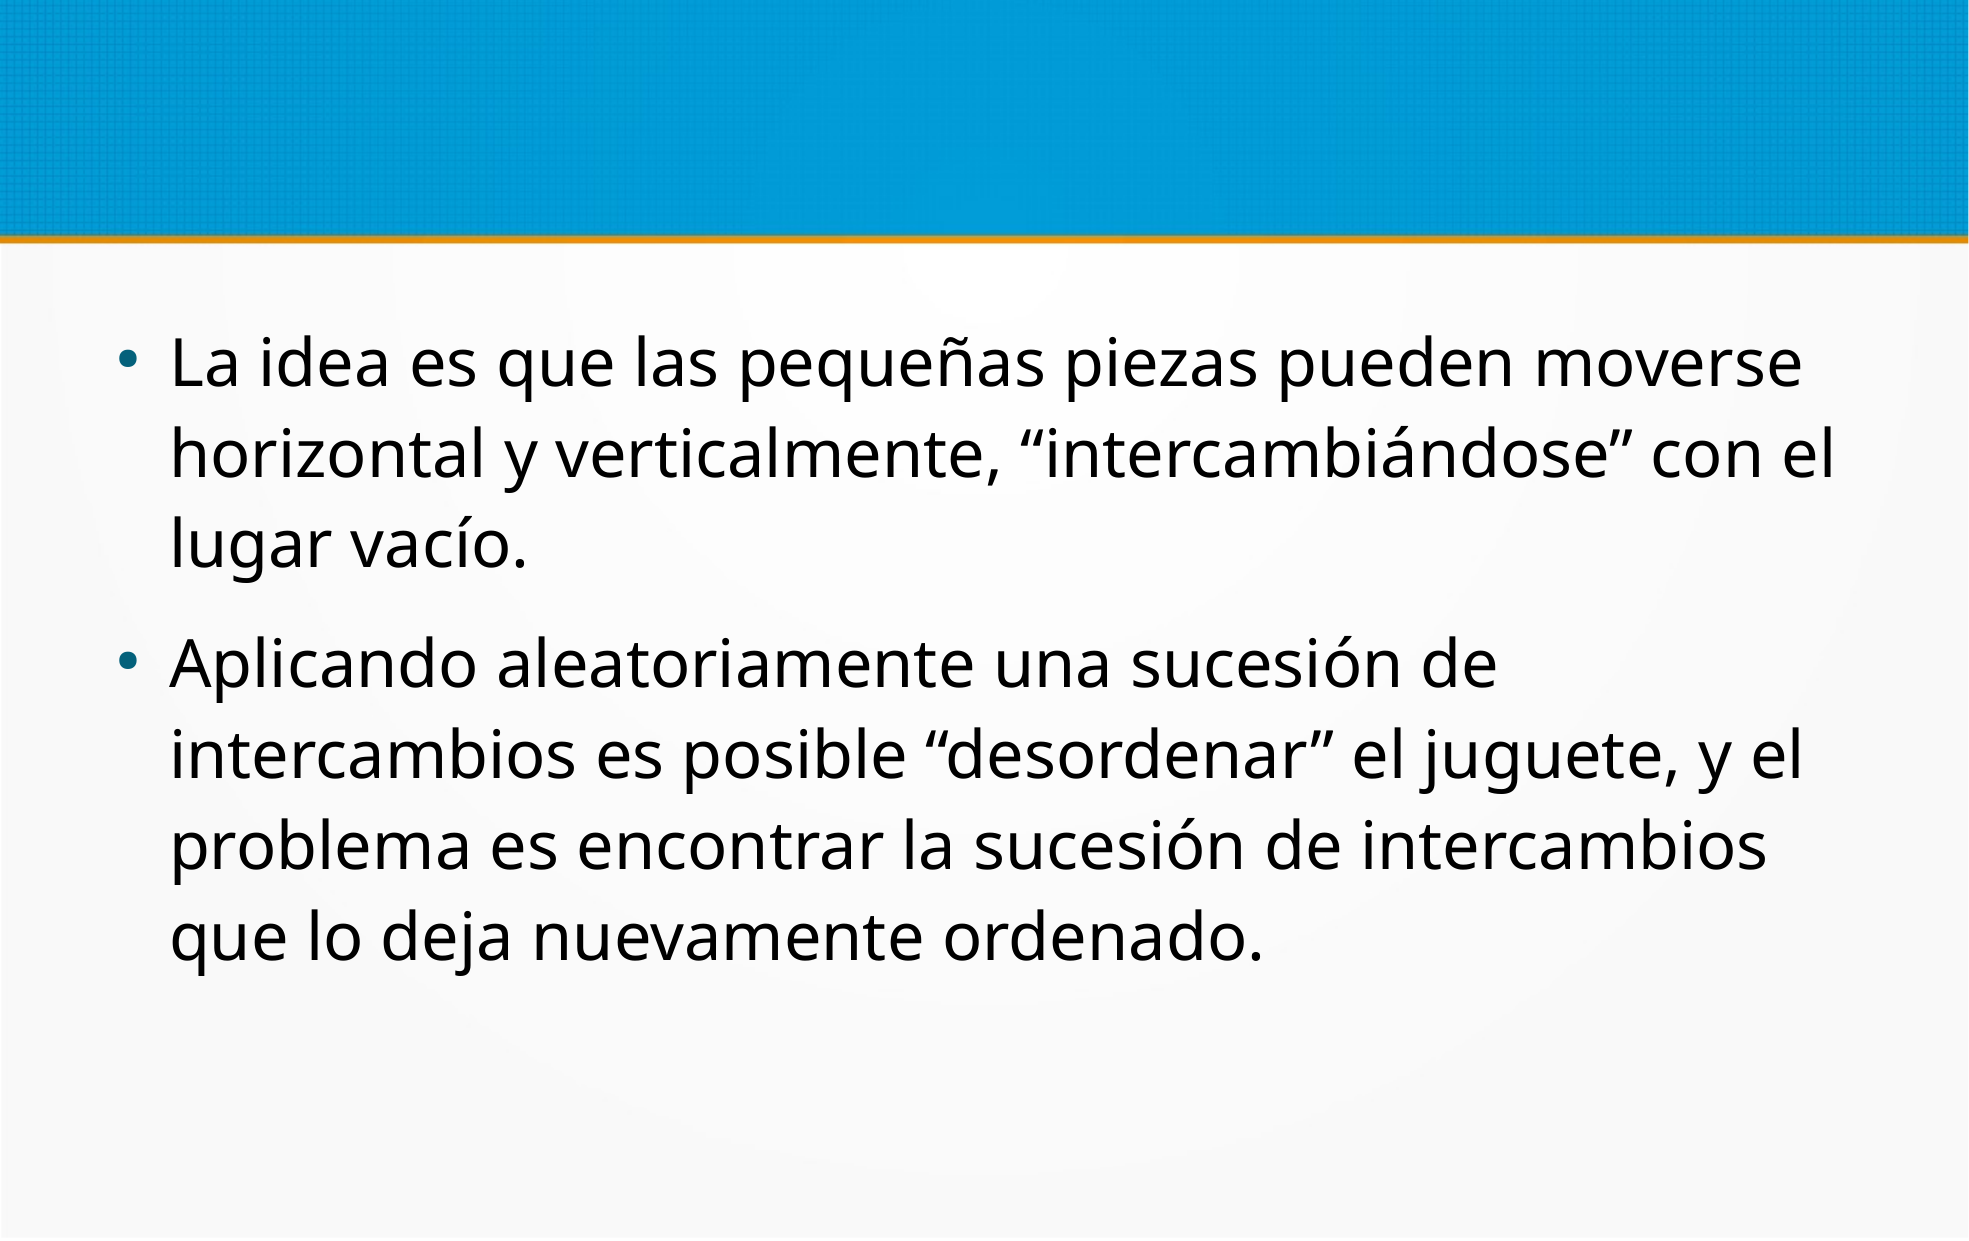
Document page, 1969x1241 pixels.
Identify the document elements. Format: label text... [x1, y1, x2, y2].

list La idea es que las pequeñas piezas pueden moverse horizontal y verticalmente, “intercambiándose” con el lugar vacío. Aplicando aleatoriamente una sucesión de intercambios es posible “desordenar” el juguete, y el problema es encontrar la sucesión de intercambios que lo deja nuevamente ordenado. [98, 315, 1861, 1081]
picture [0, 233, 1969, 1241]
